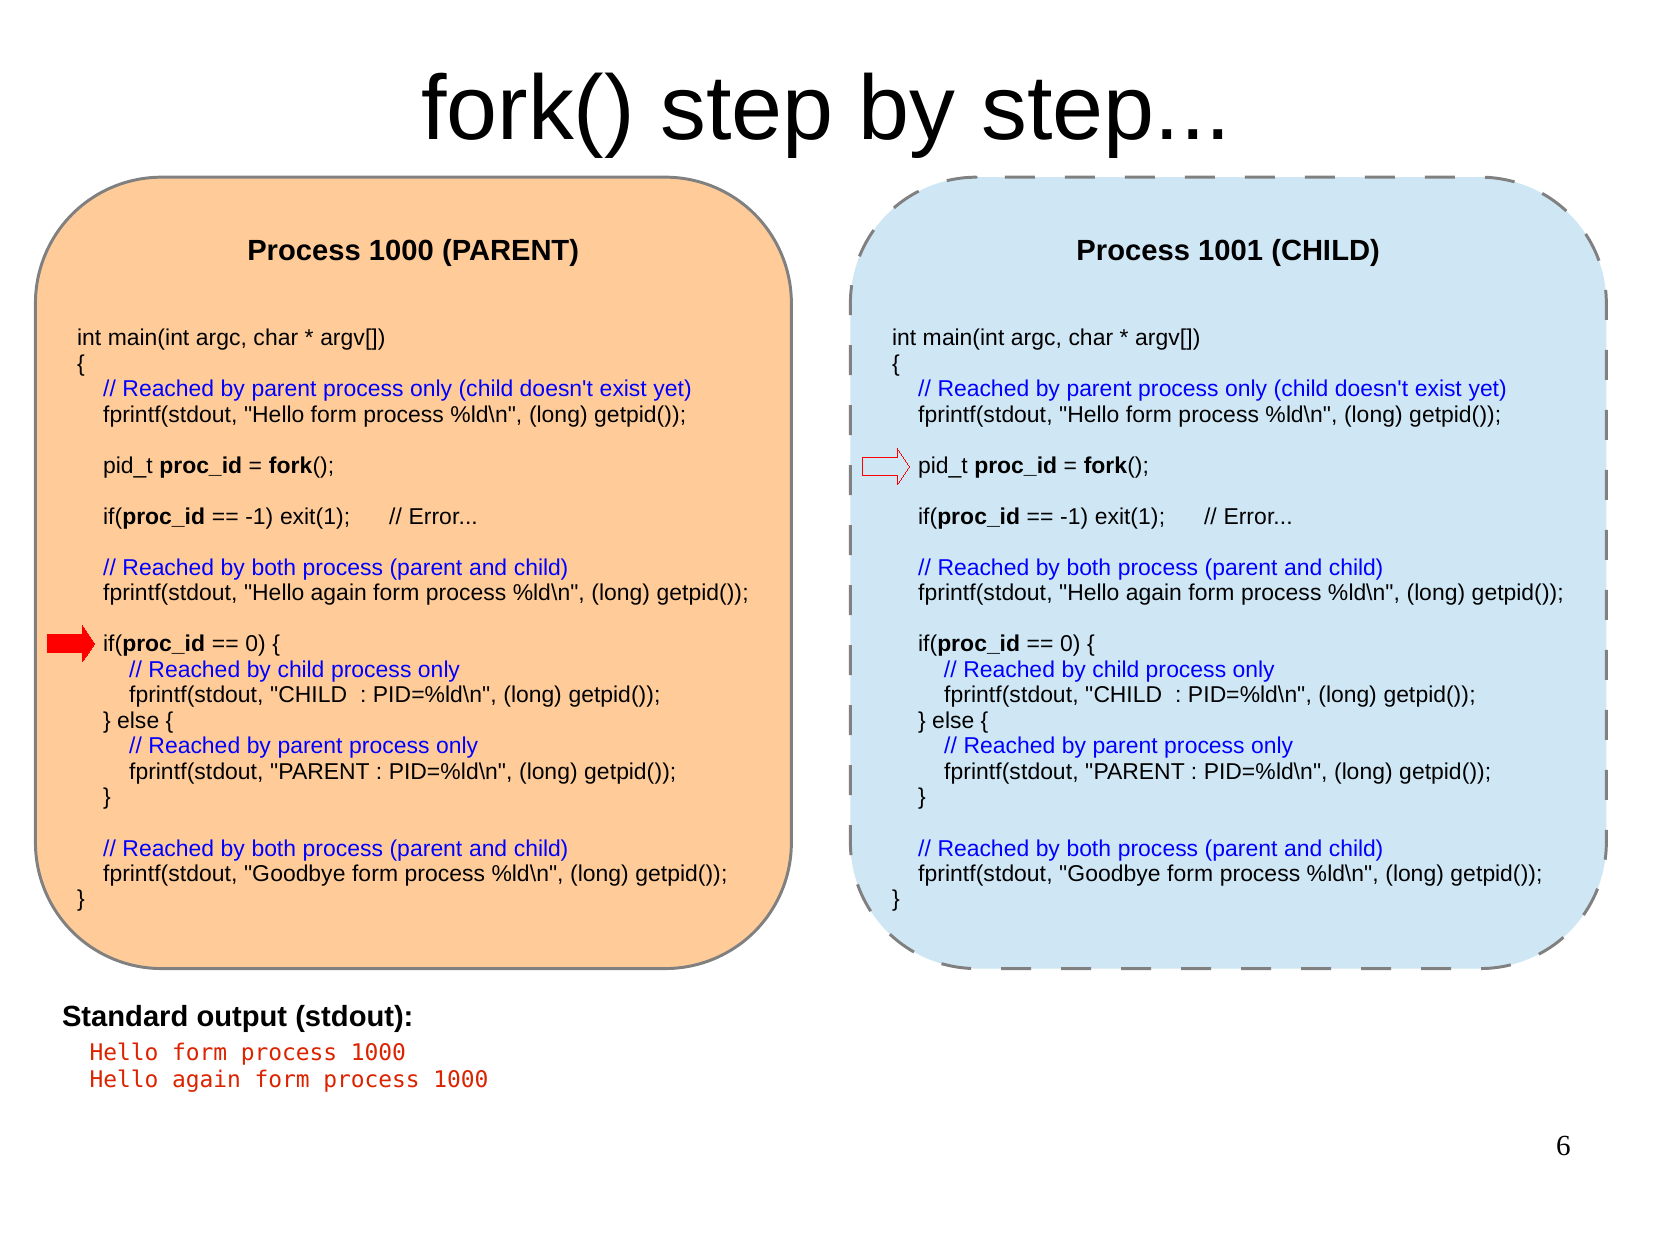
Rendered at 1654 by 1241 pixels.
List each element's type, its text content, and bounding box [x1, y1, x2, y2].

text_box Process 1000 (PARENT) int main(int argc, char * argv[]) { // Reached by parent process only (child doesn't exist yet) fprintf(stdout, "Hello form process %ld\n", (long) getpid()); pid_t proc_id = fork(); if(proc_id == -1) exit(1); // Error... // Reached by both process (parent and child) fprintf(stdout, "Hello again form process %ld\n", (long) getpid()); if(proc_id == 0) { // Reached by child process only fprintf(stdout, "CHILD : PID=%ld\n", (long) getpid()); } else { // Reached by parent process only fprintf(stdout, "PARENT : PID=%ld\n", (long) getpid()); } // Reached by both process (parent and child) fprintf(stdout, "Goodbye form process %ld\n", (long) getpid()); } [35, 177, 792, 969]
title fork() step by step... [82, 49, 1571, 166]
text_box Process 1001 (CHILD) int main(int argc, char * argv[]) { // Reached by parent process only (child doesn't exist yet) fprintf(stdout, "Hello form process %ld\n", (long) getpid()); pid_t proc_id = fork(); if(proc_id == -1) exit(1); // Error... // Reached by both process (parent and child) fprintf(stdout, "Hello again form process %ld\n", (long) getpid()); if(proc_id == 0) { // Reached by child process only fprintf(stdout, "CHILD : PID=%ld\n", (long) getpid()); } else { // Reached by parent process only fprintf(stdout, "PARENT : PID=%ld\n", (long) getpid()); } // Reached by both process (parent and child) fprintf(stdout, "Goodbye form process %ld\n", (long) getpid()); } [850, 177, 1607, 969]
text_box [47, 625, 95, 662]
text_box Standard output (stdout): Hello form process 1000 Hello again form process 1000 [47, 992, 1619, 1193]
